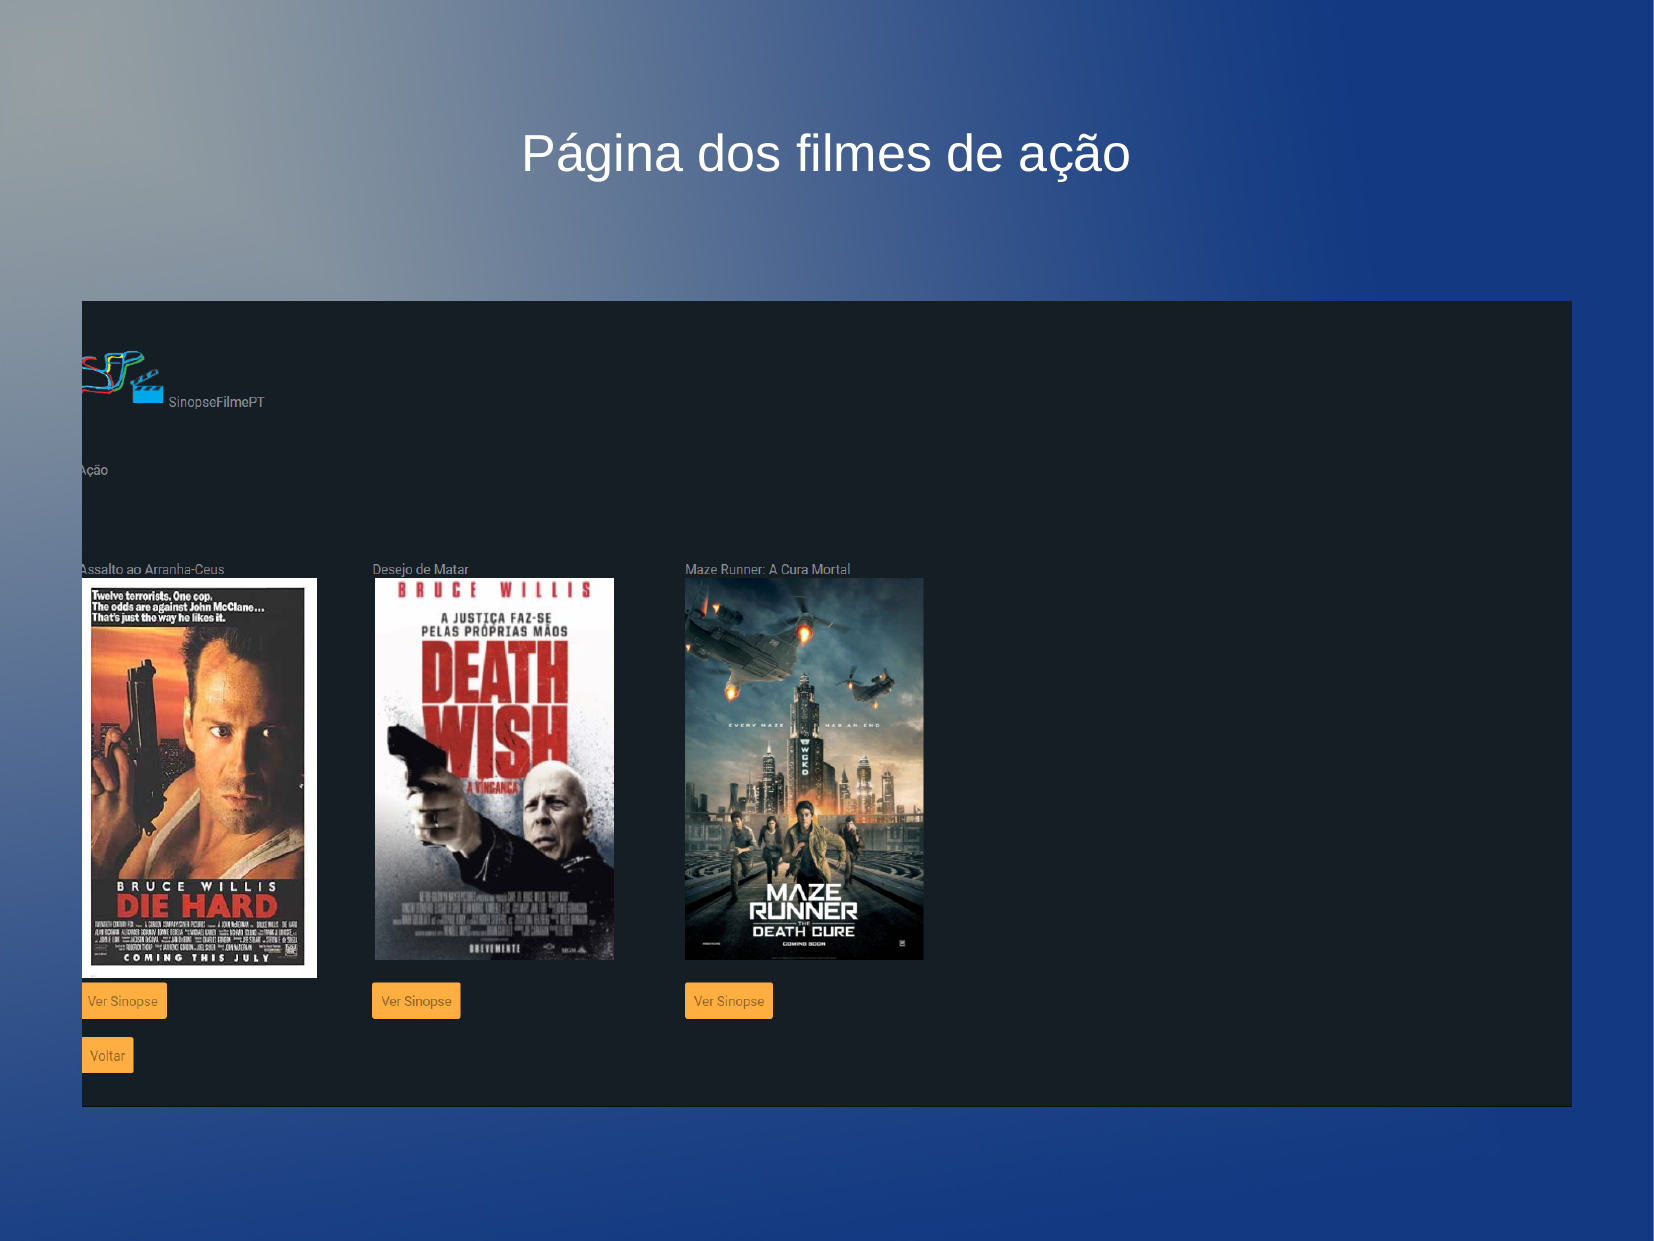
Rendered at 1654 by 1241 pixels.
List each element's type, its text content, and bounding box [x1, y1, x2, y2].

picture [0, 0, 1654, 1241]
title Página dos filmes de ação [82, 49, 1571, 257]
